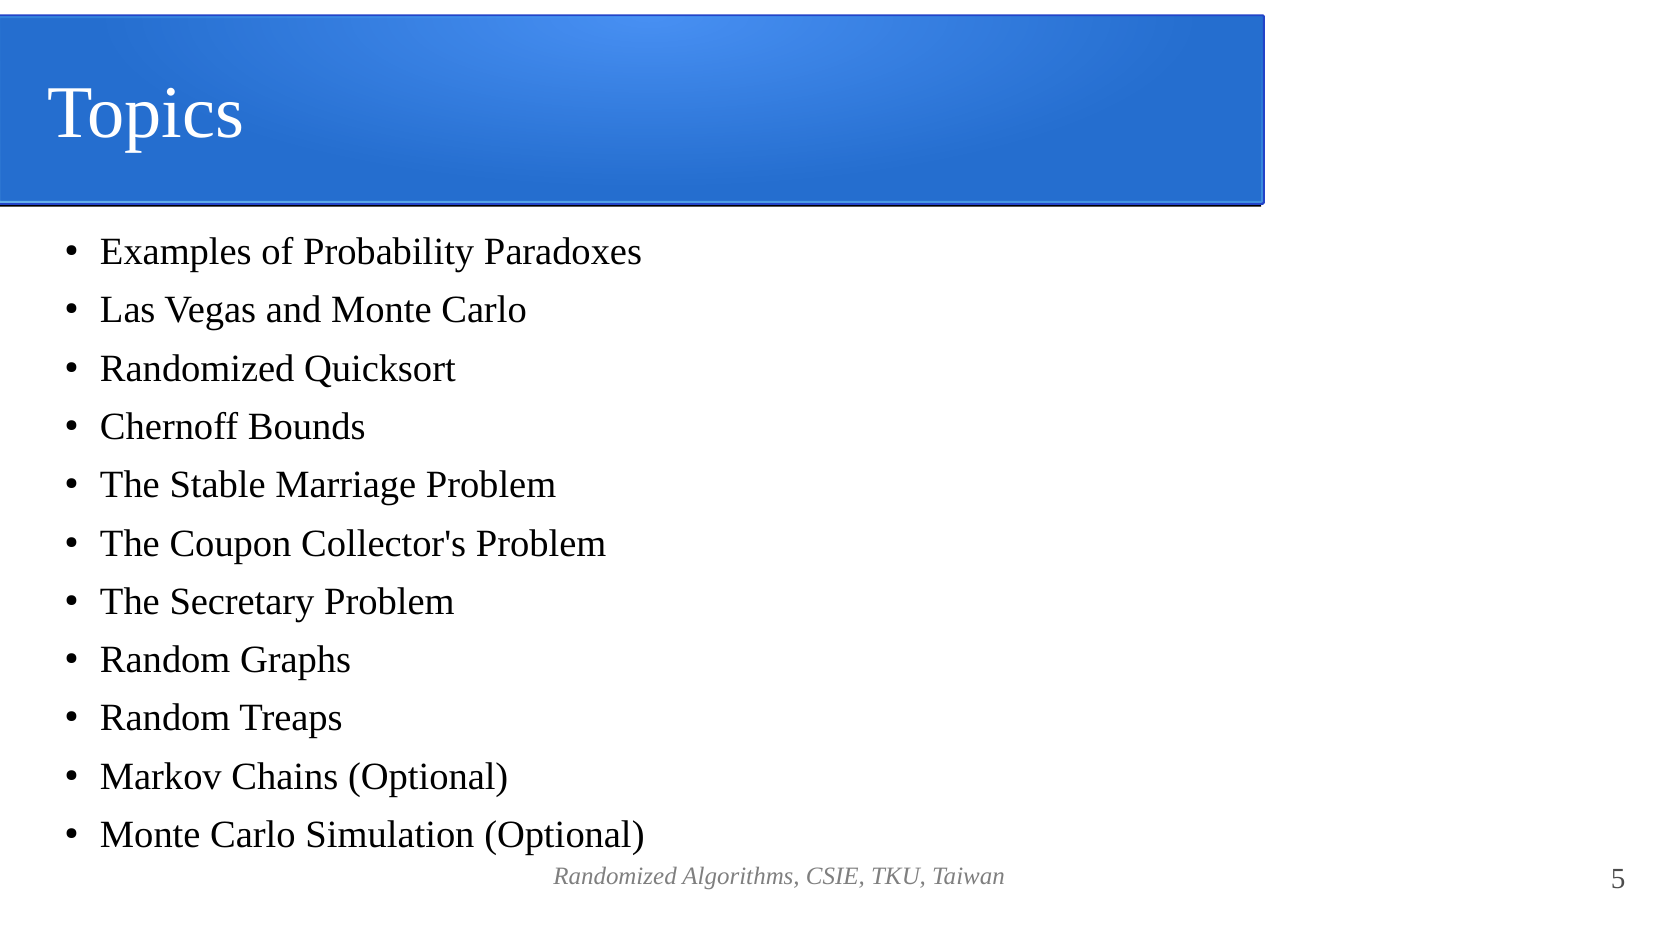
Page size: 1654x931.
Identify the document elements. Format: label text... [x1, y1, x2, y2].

list Examples of Probability Paradoxes Las Vegas and Monte Carlo Randomized Quicksort Chernoff Bounds The Stable Marriage Problem The Coupon Collector's Problem The Secretary Problem Random Graphs Random Treaps Markov Chains (Optional) Monte Carlo Simulation (Optional) [53, 230, 1542, 863]
title Topics [47, 35, 1199, 189]
